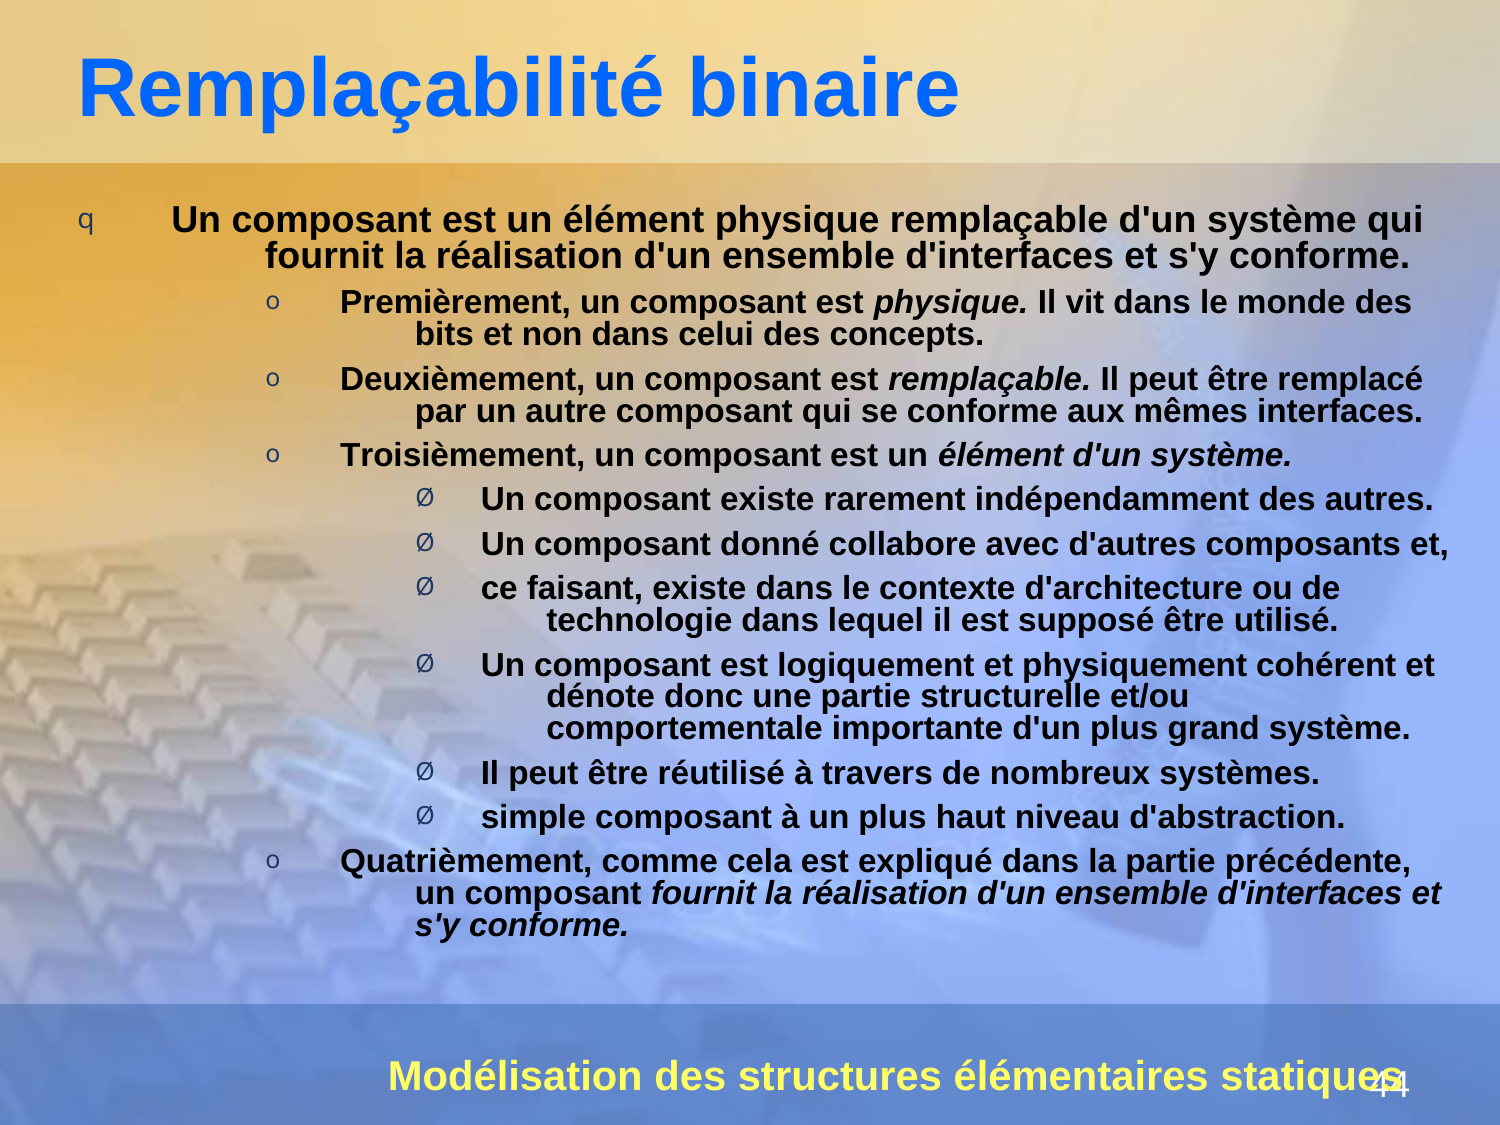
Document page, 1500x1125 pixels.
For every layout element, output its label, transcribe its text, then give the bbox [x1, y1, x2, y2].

title Remplaçabilité binaire [62, 37, 1469, 143]
list Un composant est un élément physique remplaçable d'un système qui fournit la réalisation d'un ensemble d'interfaces et s'y conforme. Premièrement, un composant est physique. Il vit dans le monde des bits et non dans celui des concepts. Deuxièmement, un composant est remplaçable. Il peut être remplacé par un autre composant qui se conforme aux mêmes interfaces. Troisièmement, un composant est un élément d'un système. Un composant existe rarement indépendamment des autres. Un composant donné collabore avec d'autres composants et, ce faisant, existe dans le contexte d'architecture ou de technologie dans lequel il est supposé être utilisé. Un composant est logiquement et physiquement cohérent et dénote donc une partie structurelle et/ou comportementale importante d'un plus grand système. Il peut être réutilisé à travers de nombreux systèmes. simple composant à un plus haut niveau d'abstraction. Quatrièmement, comme cela est expliqué dans la partie précédente, un composant fournit la réalisation d'un ensemble d'interfaces et s'y conforme. [62, 196, 1470, 916]
text_box Modélisation des structures élémentaires statiques [388, 1049, 1404, 1099]
